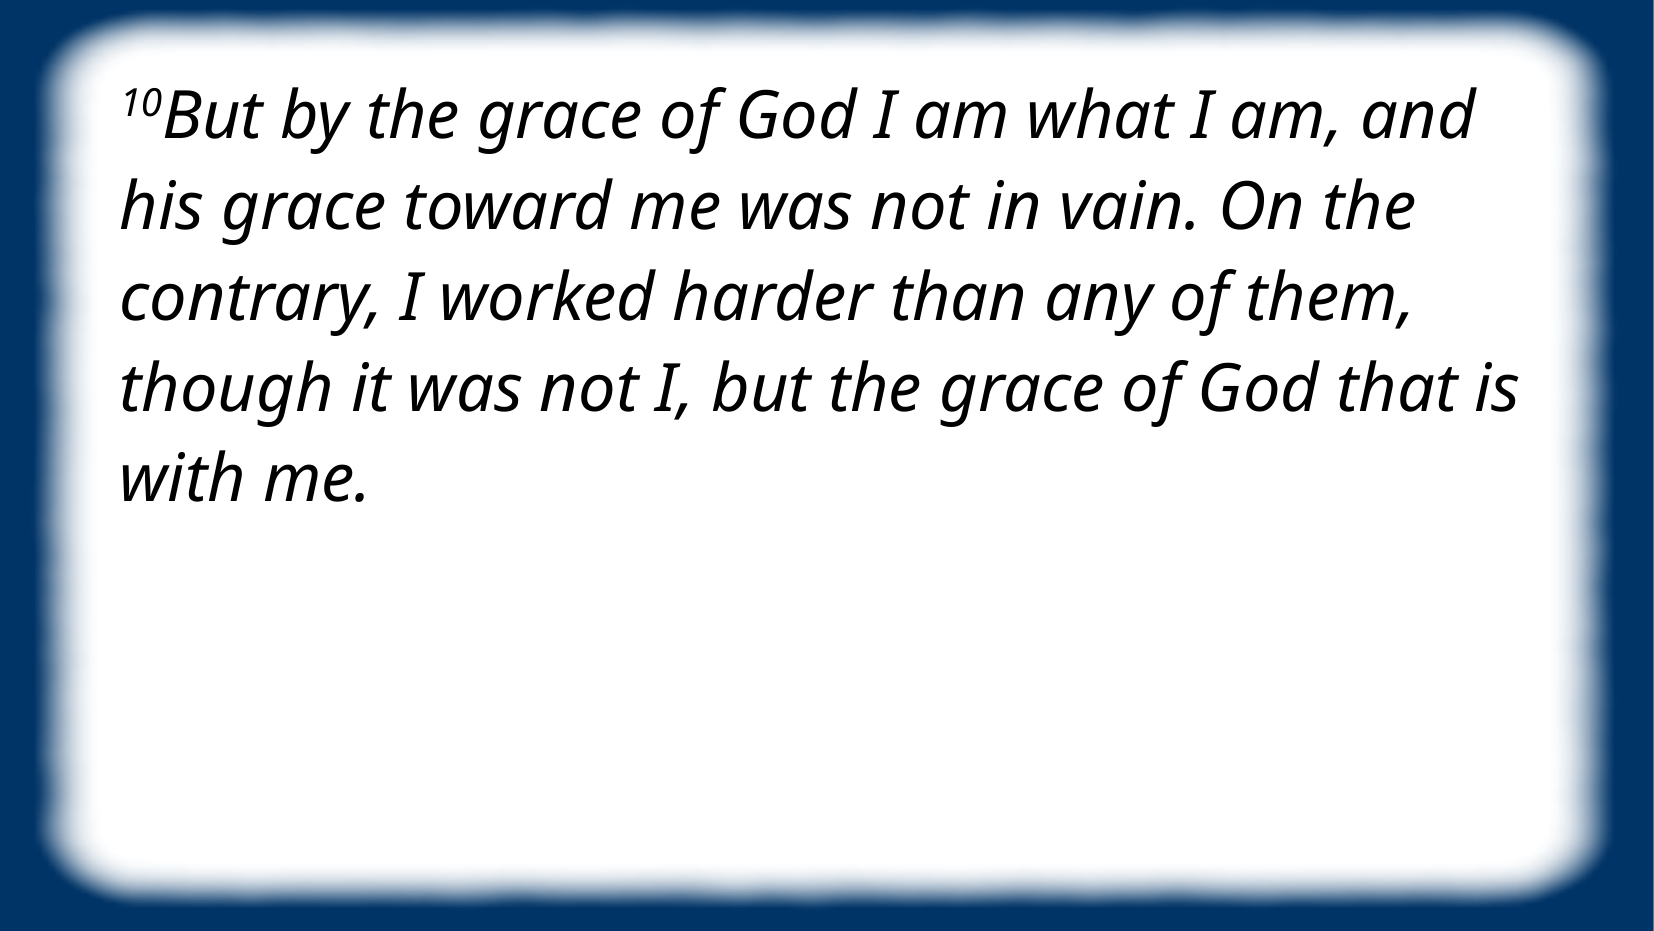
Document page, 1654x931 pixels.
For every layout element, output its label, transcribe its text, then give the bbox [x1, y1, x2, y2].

text_box 10But by the grace of God I am what I am, and his grace toward me was not in vain. On the contrary, I worked harder than any of them, though it was not I, but the grace of God that is with me. [105, 60, 1546, 519]
picture [0, 0, 1654, 931]
